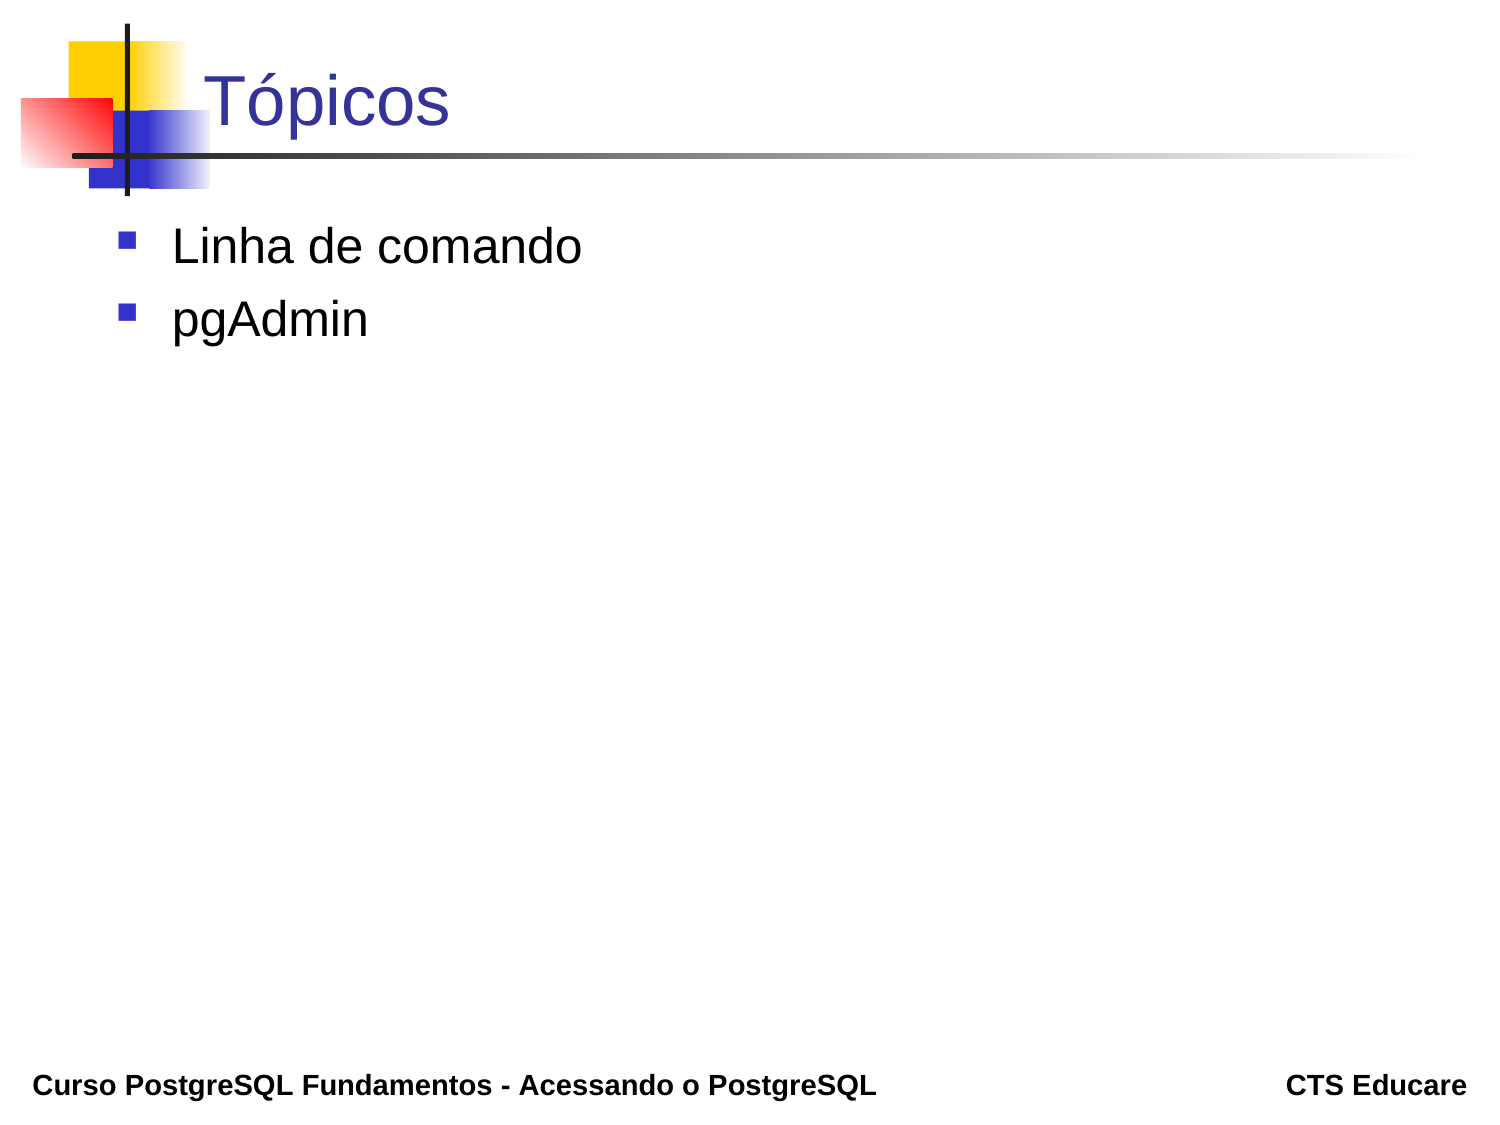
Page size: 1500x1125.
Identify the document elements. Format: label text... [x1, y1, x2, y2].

text_box Linha de comando pgAdmin [100, 206, 1447, 1024]
text_box Tópicos [188, 46, 1468, 149]
